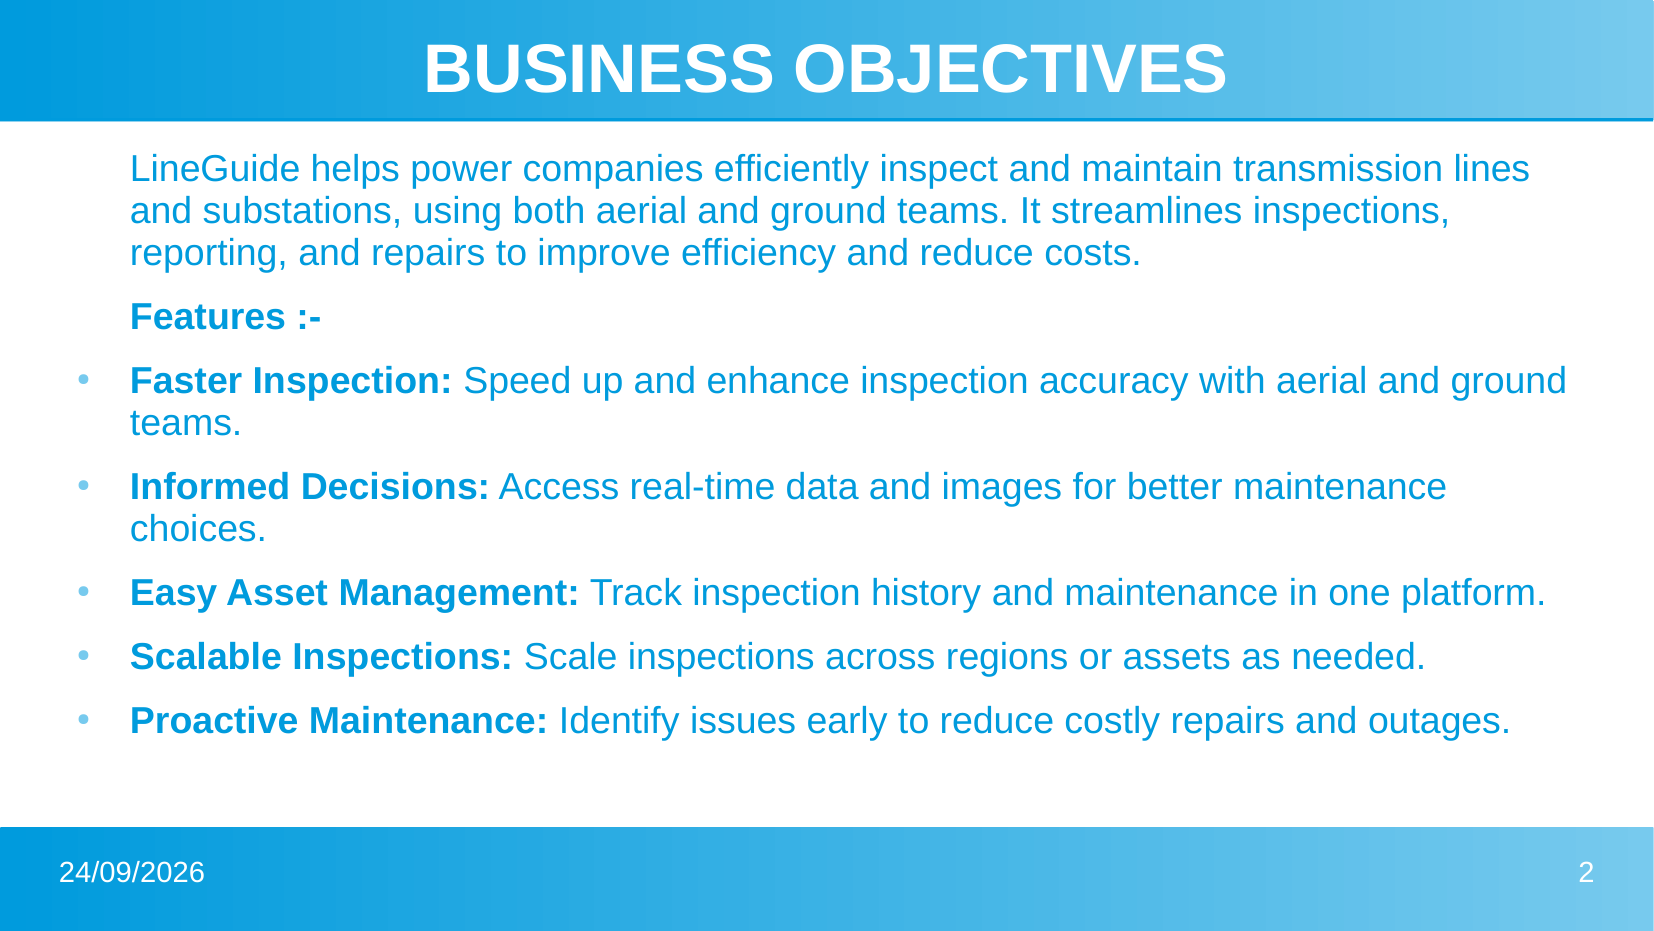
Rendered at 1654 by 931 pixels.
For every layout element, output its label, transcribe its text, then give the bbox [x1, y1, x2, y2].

title BUSINESS OBJECTIVES [59, 29, 1595, 108]
list LineGuide helps power companies efficiently inspect and maintain transmission lines and substations, using both aerial and ground teams. It streamlines inspections, reporting, and repairs to improve efficiency and reduce costs. Features :- Faster Inspection: Speed up and enhance inspection accuracy with aerial and ground teams. Informed Decisions: Access real-time data and images for better maintenance choices. Easy Asset Management: Track inspection history and maintenance in one platform. Scalable Inspections: Scale inspections across regions or assets as needed. Proactive Maintenance: Identify issues early to reduce costly repairs and outages. [59, 147, 1595, 739]
